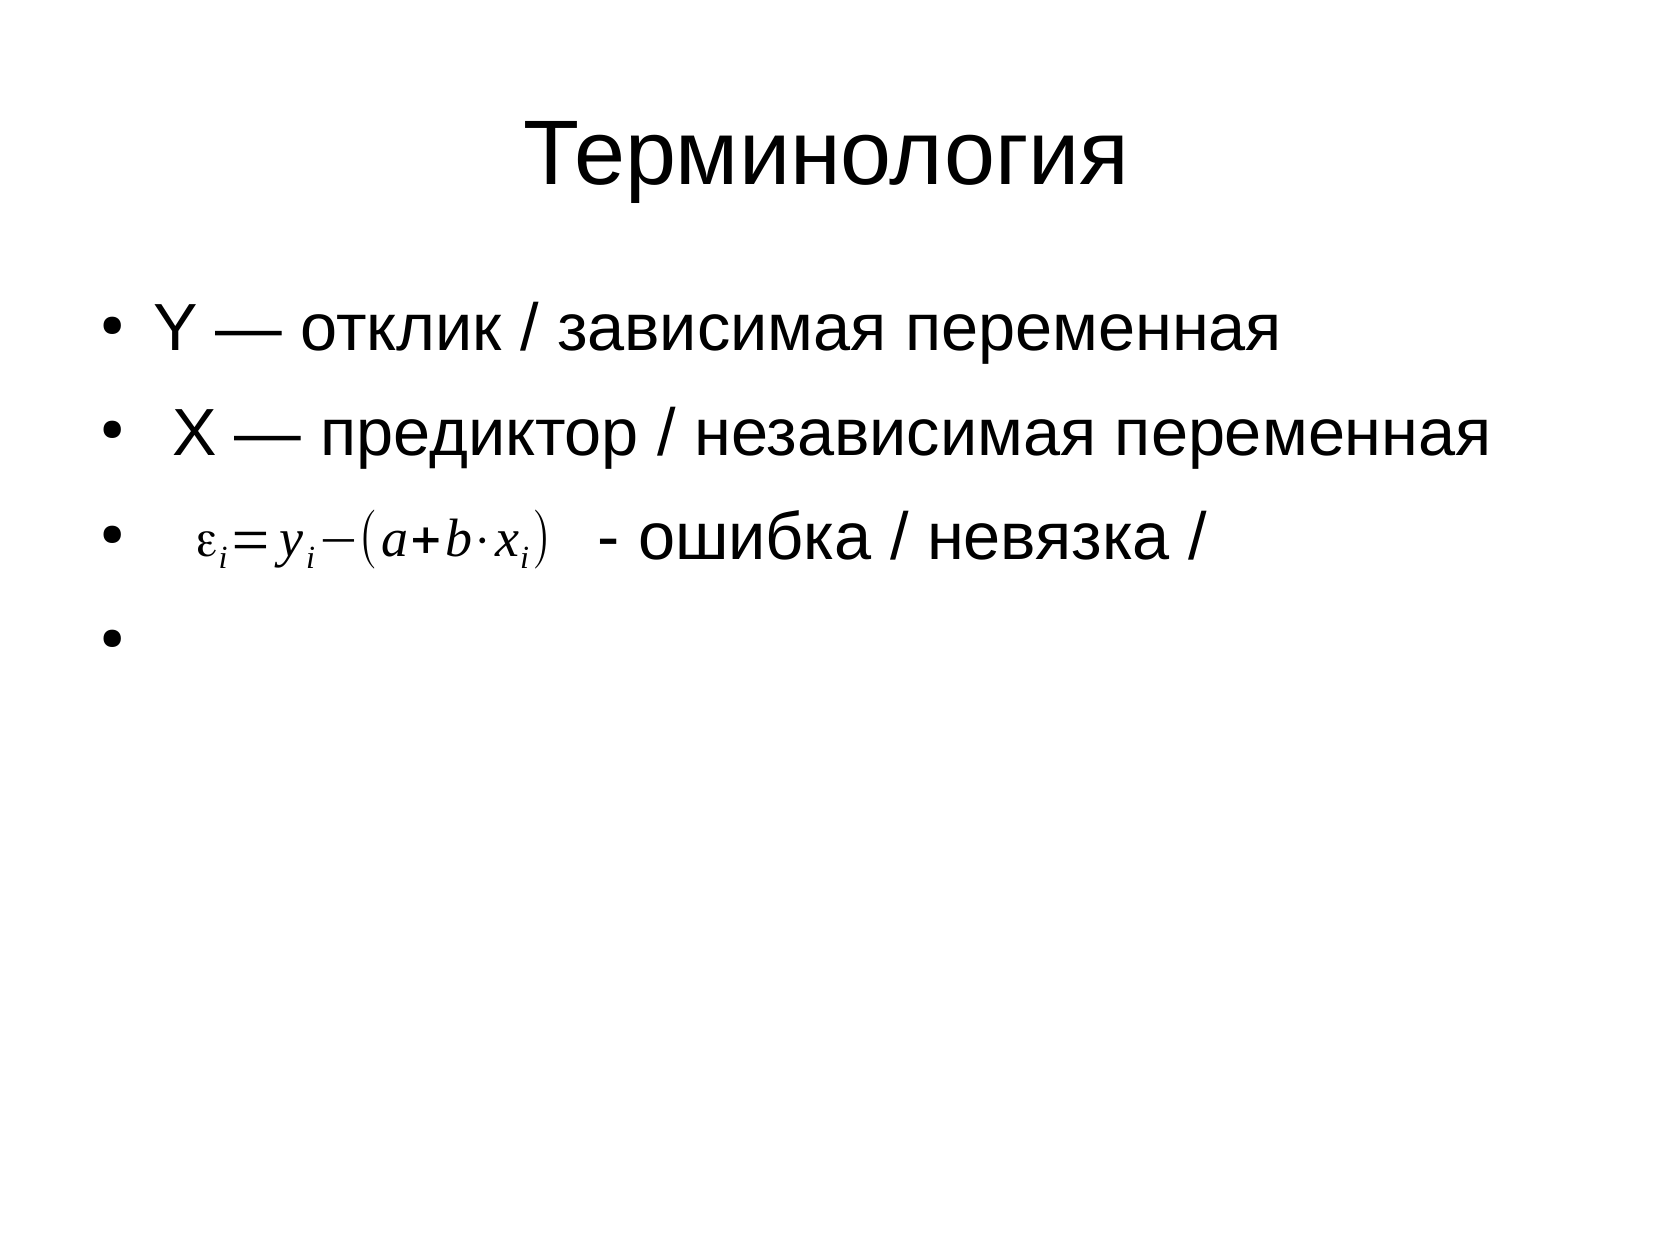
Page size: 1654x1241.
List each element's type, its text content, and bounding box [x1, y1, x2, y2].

title Терминология [82, 49, 1571, 257]
chart [188, 507, 557, 576]
list Y — отклик / зависимая переменная Х — предиктор / независимая переменная - ошибка / невязка / [82, 290, 1571, 1010]
